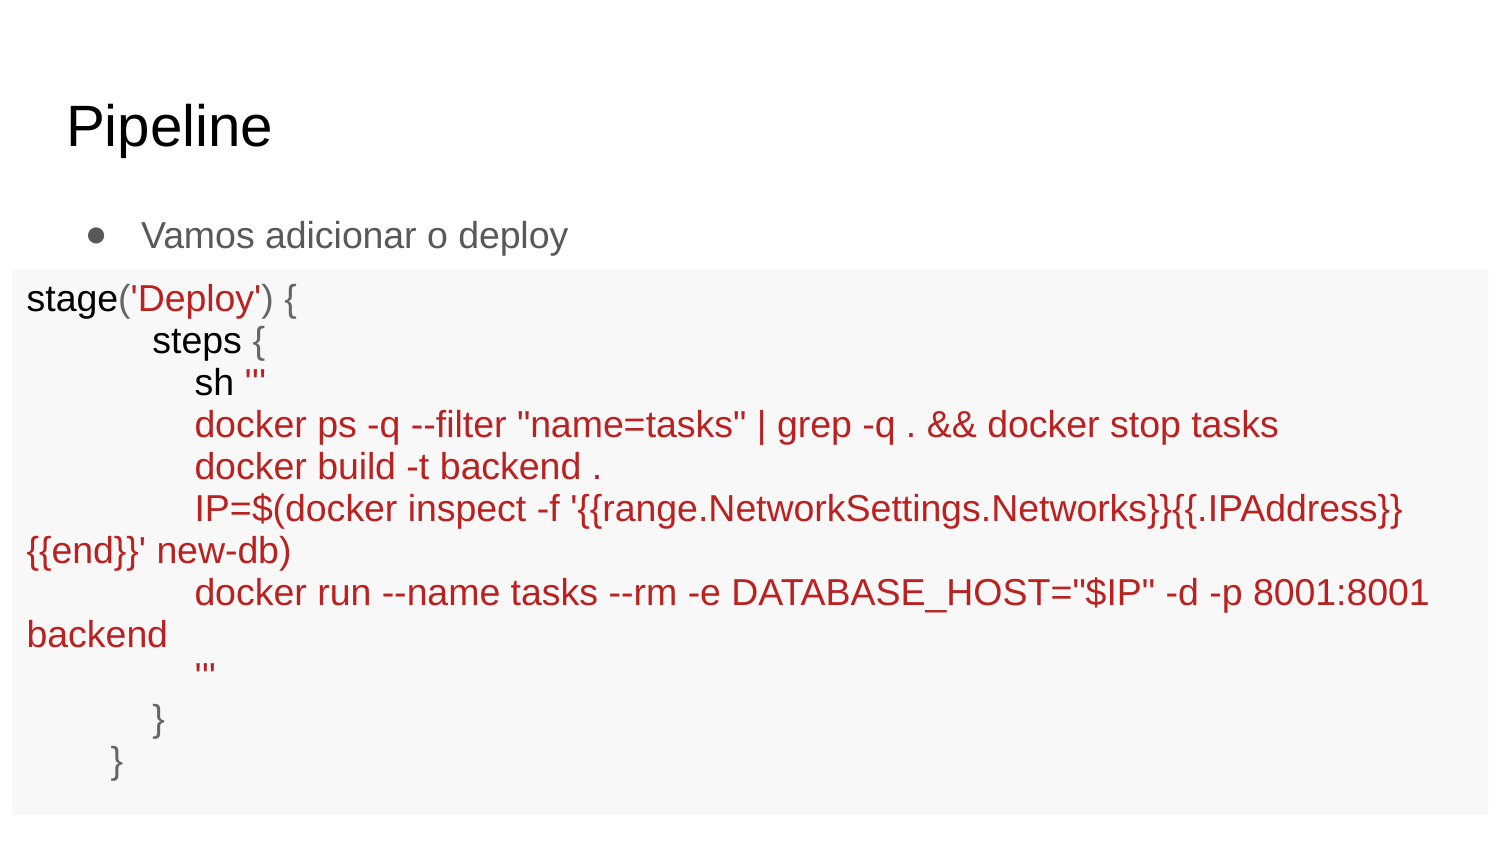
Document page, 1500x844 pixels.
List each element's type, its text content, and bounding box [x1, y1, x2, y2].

title Pipeline [51, 72, 1449, 167]
text_box stage('Deploy') { steps { sh ''' docker ps -q --filter "name=tasks" | grep -q . && docker stop tasks docker build -t backend . IP=$(docker inspect -f '{{range.NetworkSettings.Networks}}{{.IPAddress}}{{end}}' new-db) docker run --name tasks --rm -e DATABASE_HOST="$IP" -d -p 8001:8001 backend ''' } } [11, 270, 1489, 815]
list Vamos adicionar o deploy [51, 189, 1489, 270]
